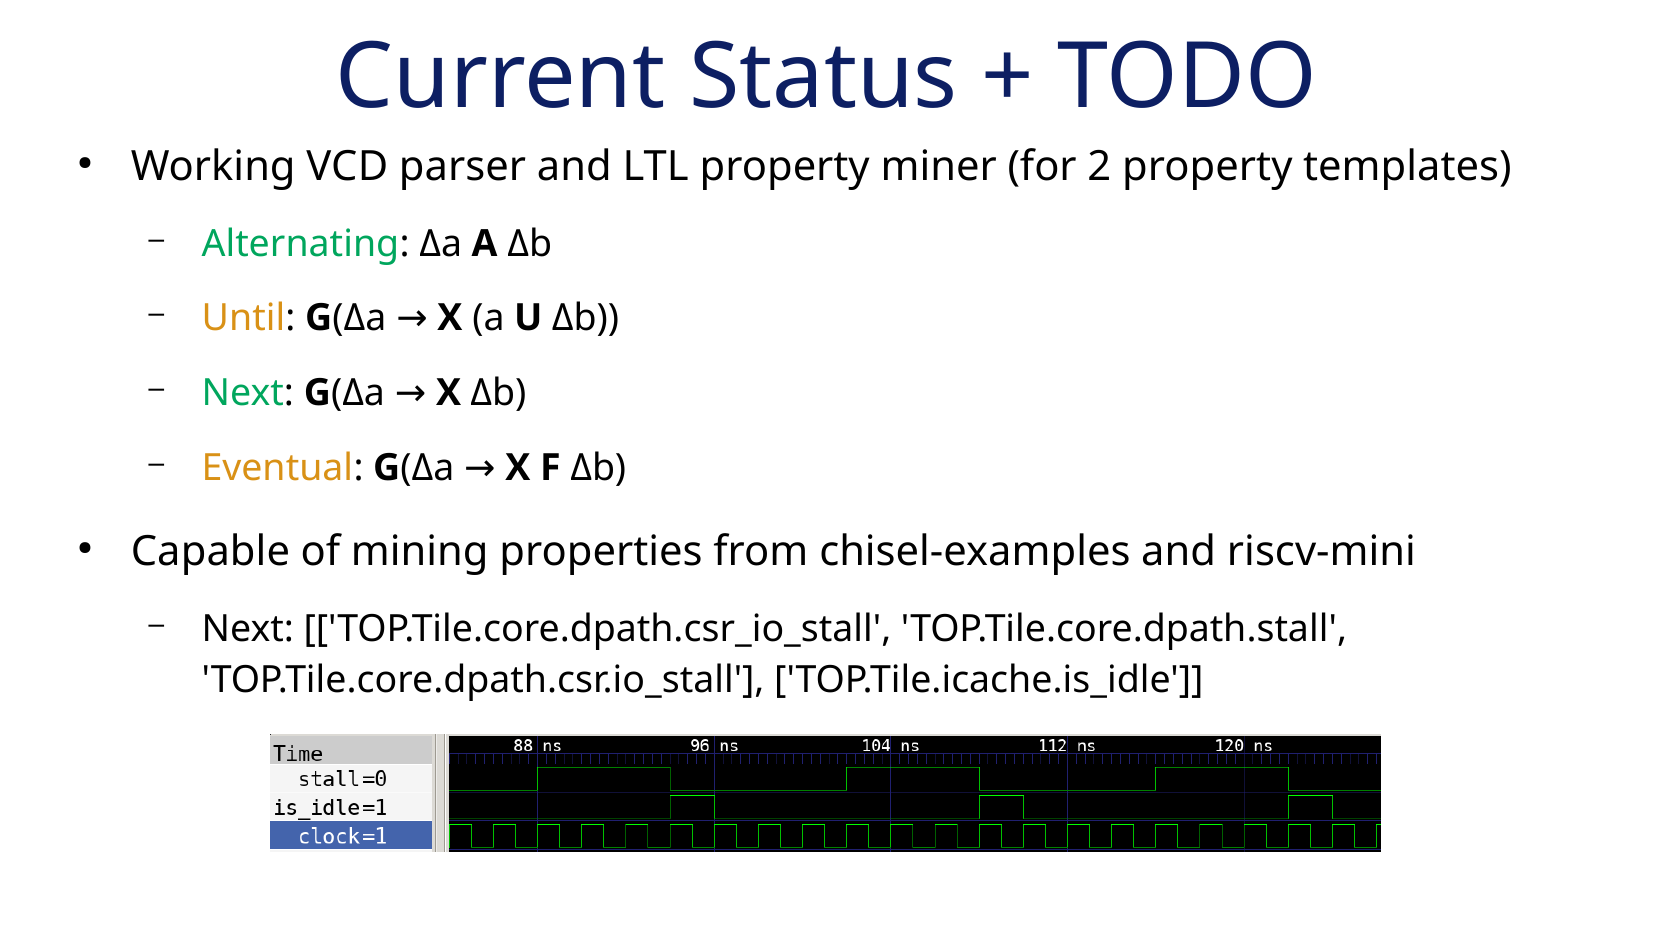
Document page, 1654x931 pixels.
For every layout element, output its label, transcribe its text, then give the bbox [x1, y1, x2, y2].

list Working VCD parser and LTL property miner (for 2 property templates) Alternating: Δa A Δb Until: G(Δa → X (a U Δb)) Next: G(Δa → X Δb) Eventual: G(Δa → X F Δb) Capable of mining properties from chisel-examples and riscv-mini Next: [['TOP.Tile.core.dpath.csr_io_stall', 'TOP.Tile.core.dpath.stall', 'TOP.Tile.core.dpath.csr.io_stall'], ['TOP.Tile.icache.is_idle']] [60, 135, 1591, 901]
title Current Status + TODO [82, 0, 1571, 135]
picture [270, 734, 1381, 852]
